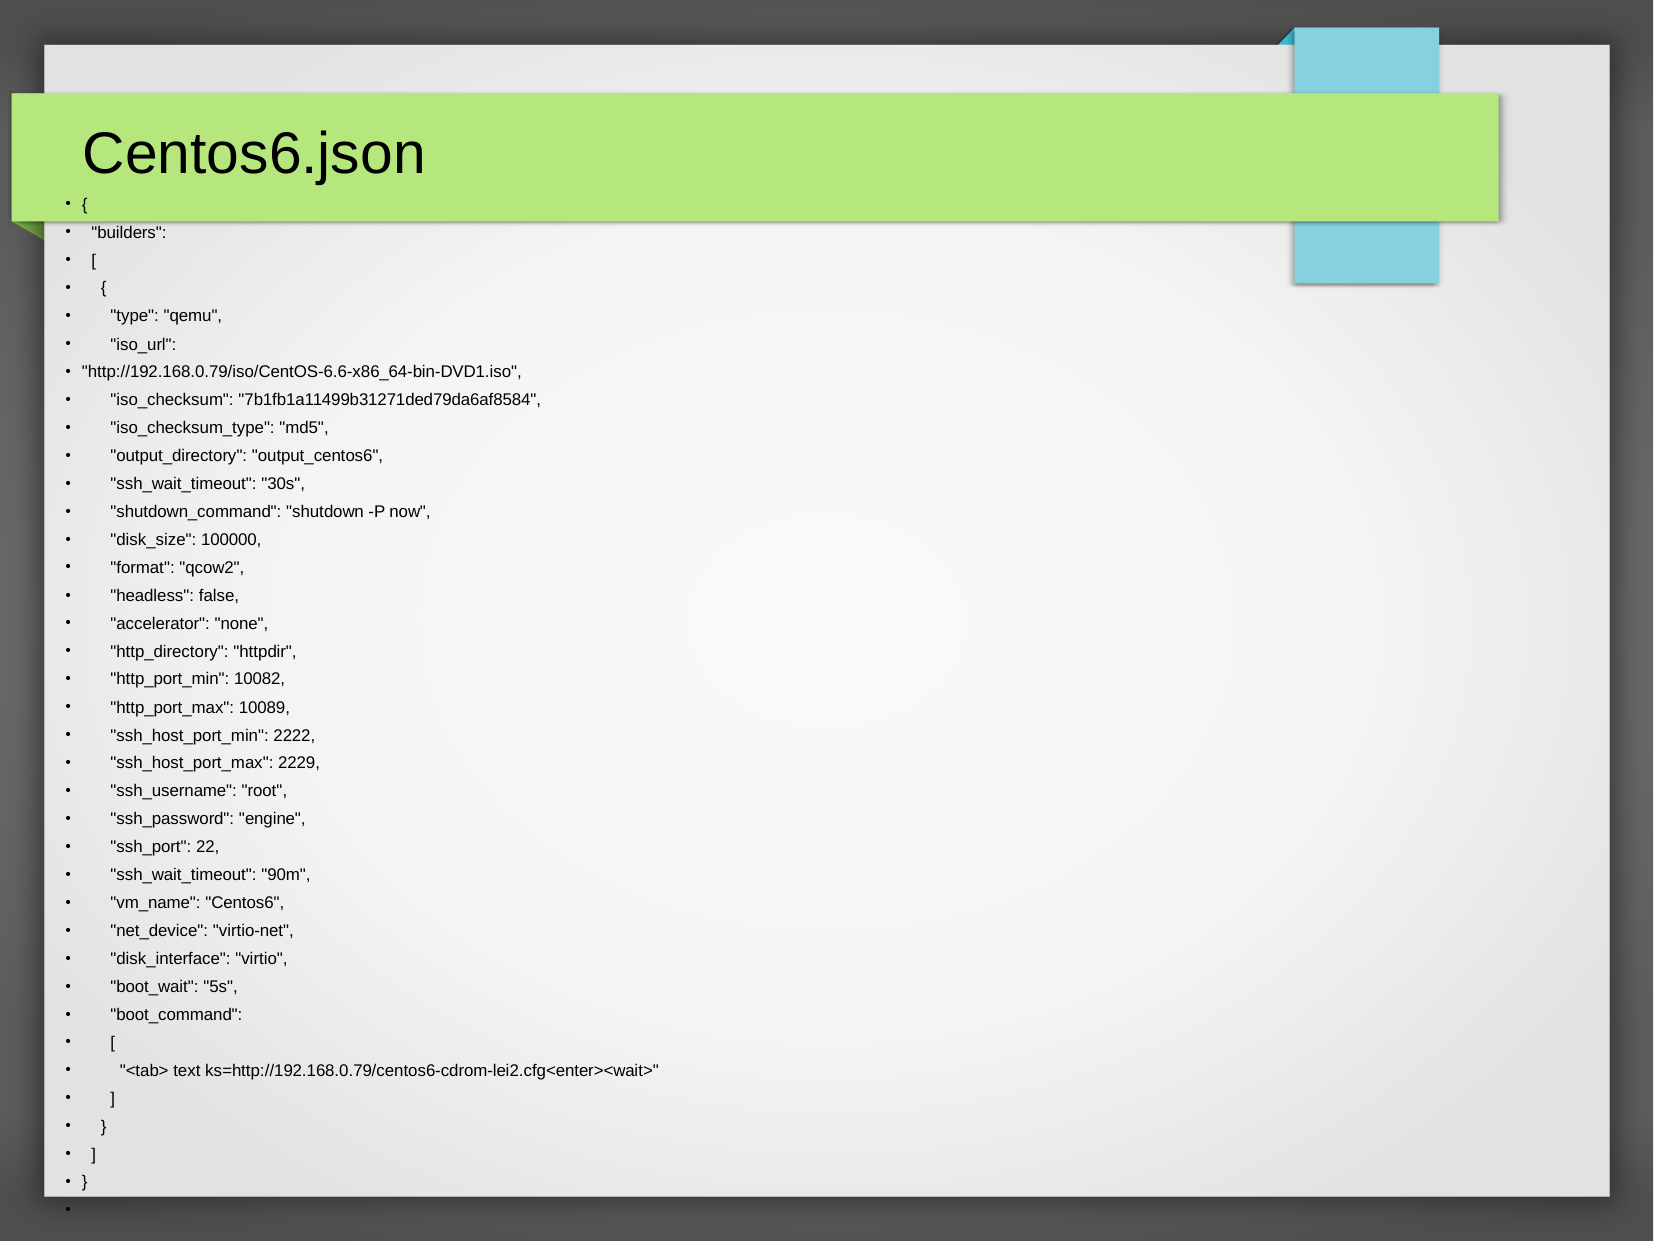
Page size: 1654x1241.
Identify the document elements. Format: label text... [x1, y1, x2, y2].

list { "builders": [ { "type": "qemu", "iso_url": "http://192.168.0.79/iso/CentOS-6.6-x86_64-bin-DVD1.iso", "iso_checksum": "7b1fb1a11499b31271ded79da6af8584", "iso_checksum_type": "md5", "output_directory": "output_centos6", "ssh_wait_timeout": "30s", "shutdown_command": "shutdown -P now", "disk_size": 100000, "format": "qcow2", "headless": false, "accelerator": "none", "http_directory": "httpdir", "http_port_min": 10082, "http_port_max": 10089, "ssh_host_port_min": 2222, "ssh_host_port_max": 2229, "ssh_username": "root", "ssh_password": "engine", "ssh_port": 22, "ssh_wait_timeout": "90m", "vm_name": "Centos6", "net_device": "virtio-net", "disk_interface": "virtio", "boot_wait": "5s", "boot_command": [ "<tab> text ks=http://192.168.0.79/centos6-cdrom-lei2.cfg<enter><wait>" ] } ] } [59, 195, 1571, 1201]
picture [0, 0, 1654, 1241]
title Centos6.json [82, 94, 1264, 195]
